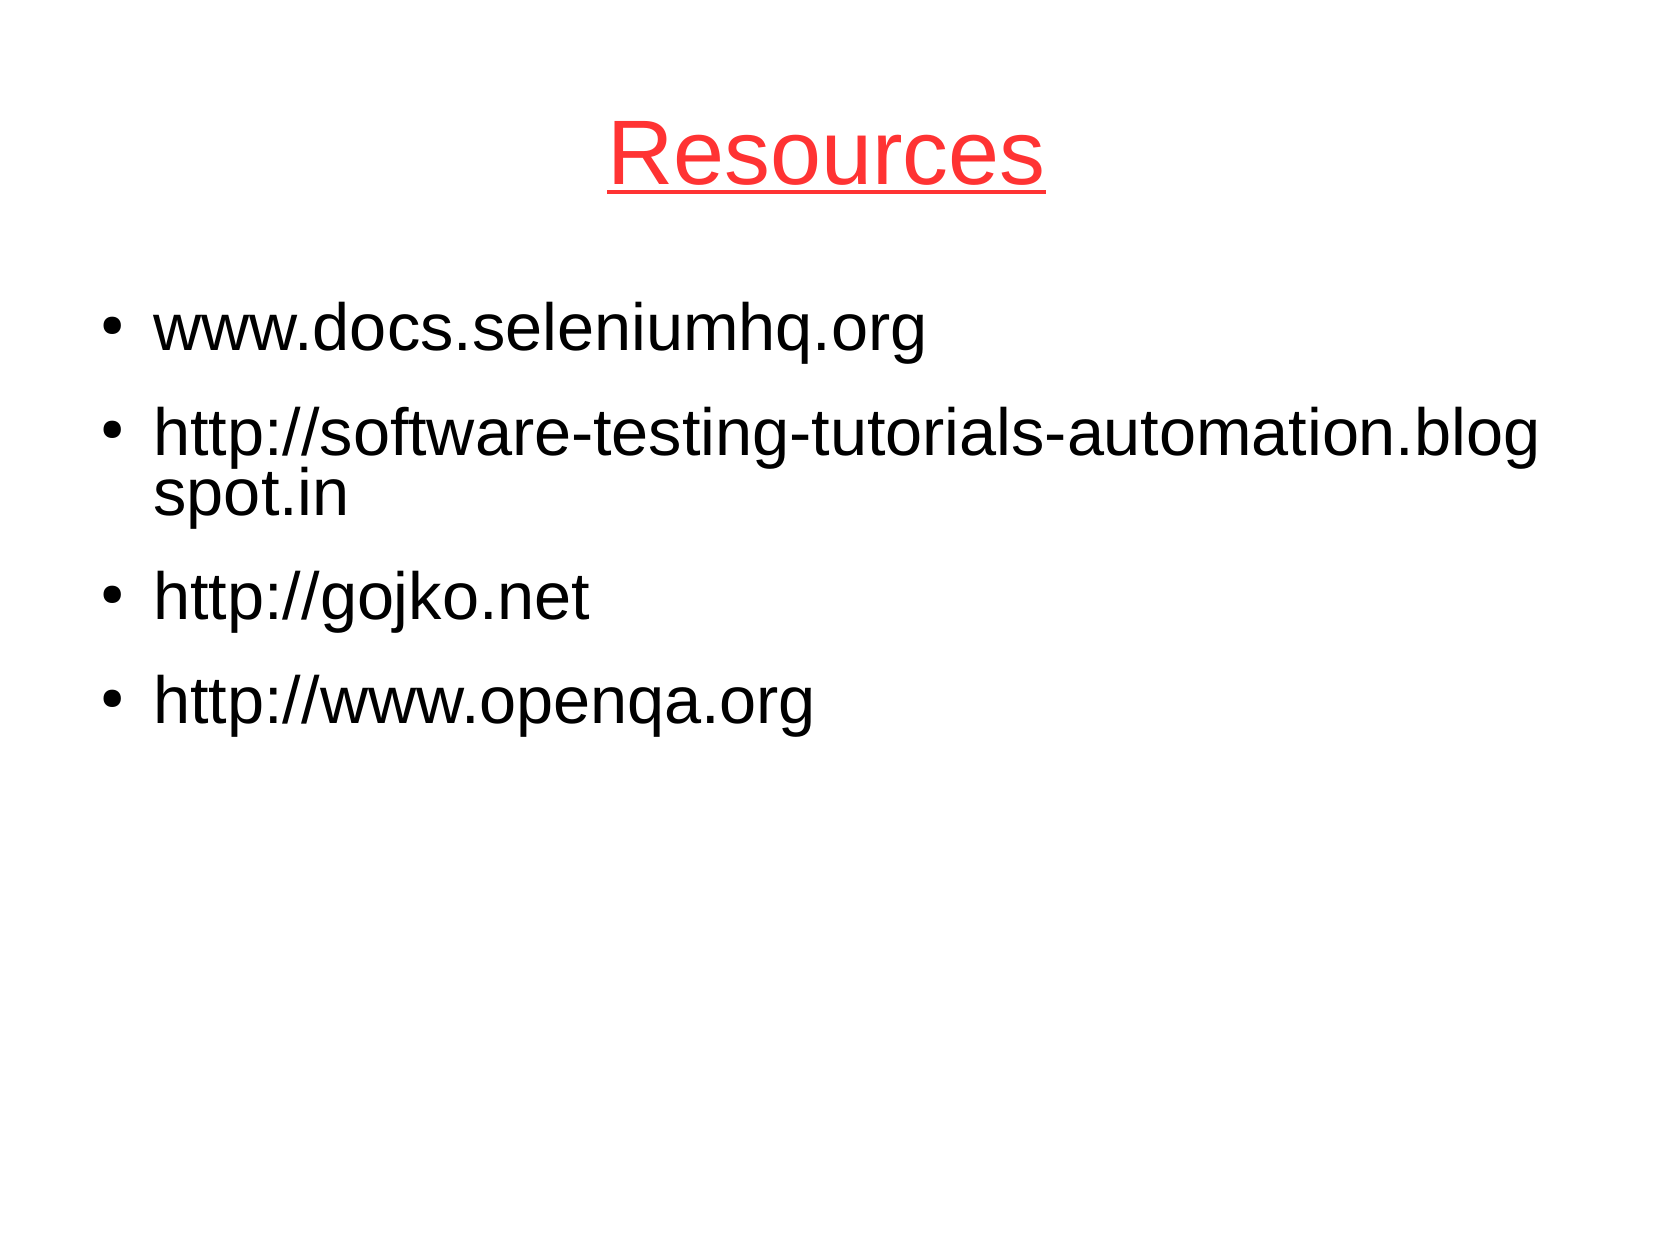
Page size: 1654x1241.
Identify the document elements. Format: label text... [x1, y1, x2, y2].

list www.docs.seleniumhq.org http://software-testing-tutorials-automation.blogspot.in http://gojko.net http://www.openqa.org [82, 290, 1571, 1010]
title Resources [82, 49, 1571, 257]
